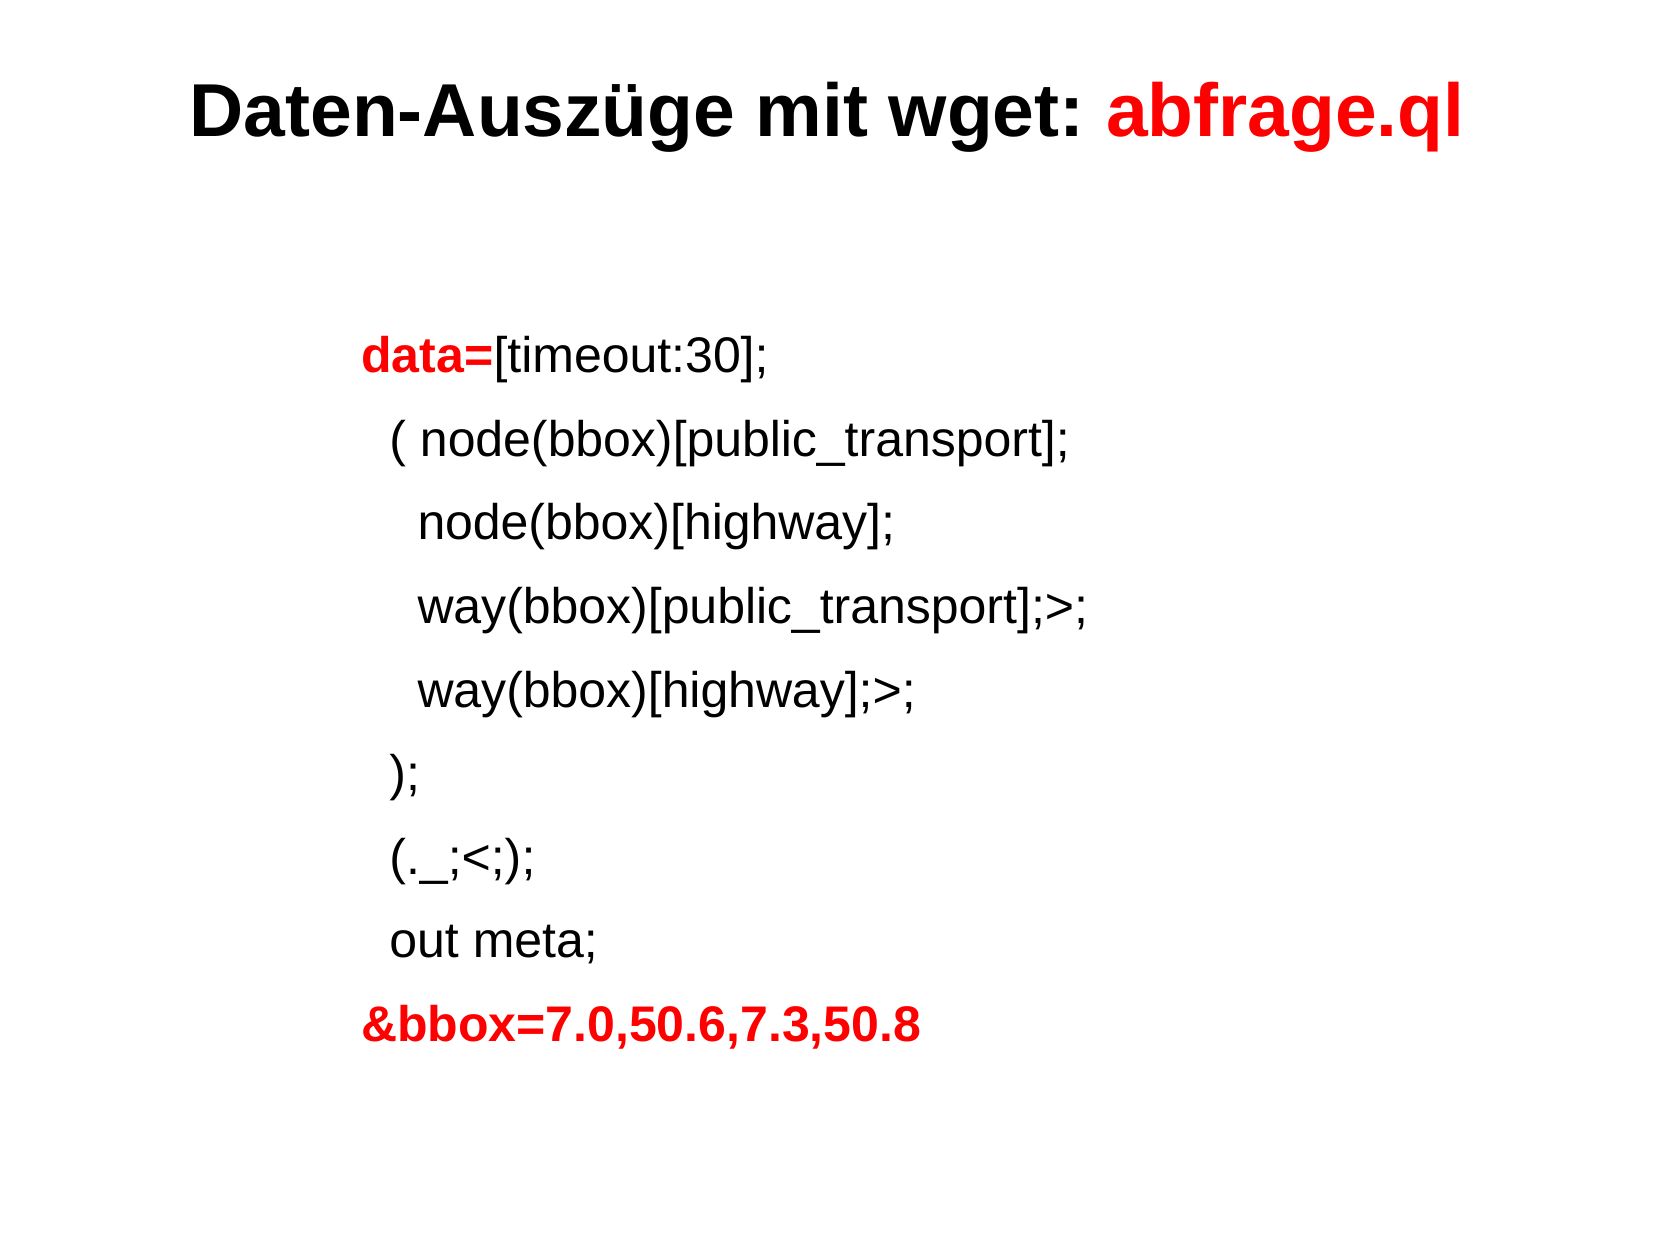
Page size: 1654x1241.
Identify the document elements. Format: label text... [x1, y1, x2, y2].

text_box Daten-Auszüge mit wget: abfrage.ql [174, 61, 1479, 160]
text_box data=[timeout:30]; ( node(bbox)[public_transport]; node(bbox)[highway]; way(bbox)[public_transport];>; way(bbox)[highway];>; ); (._;<;); out meta; &bbox=7.0,50.6,7.3,50.8 [346, 292, 1307, 1032]
